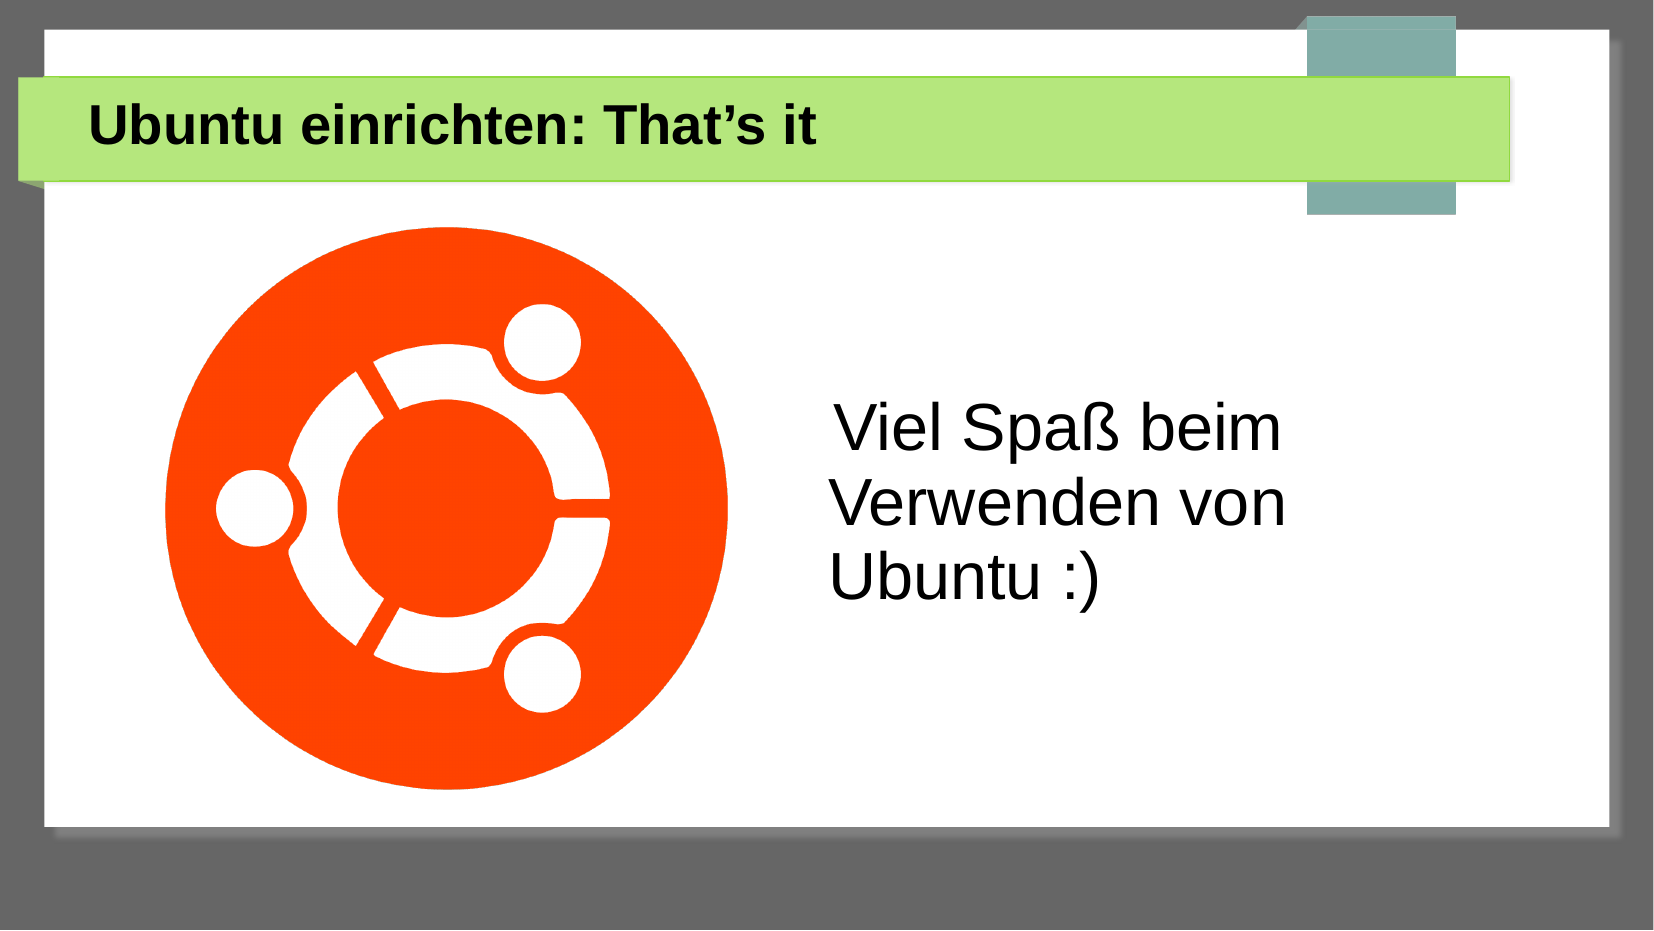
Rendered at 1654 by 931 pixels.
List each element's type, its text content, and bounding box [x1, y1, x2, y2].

title Ubuntu einrichten: That’s it [88, 73, 1506, 178]
subtitle Viel Spaß beim Verwenden von Ubuntu :) [791, 206, 1560, 798]
picture [118, 208, 739, 798]
